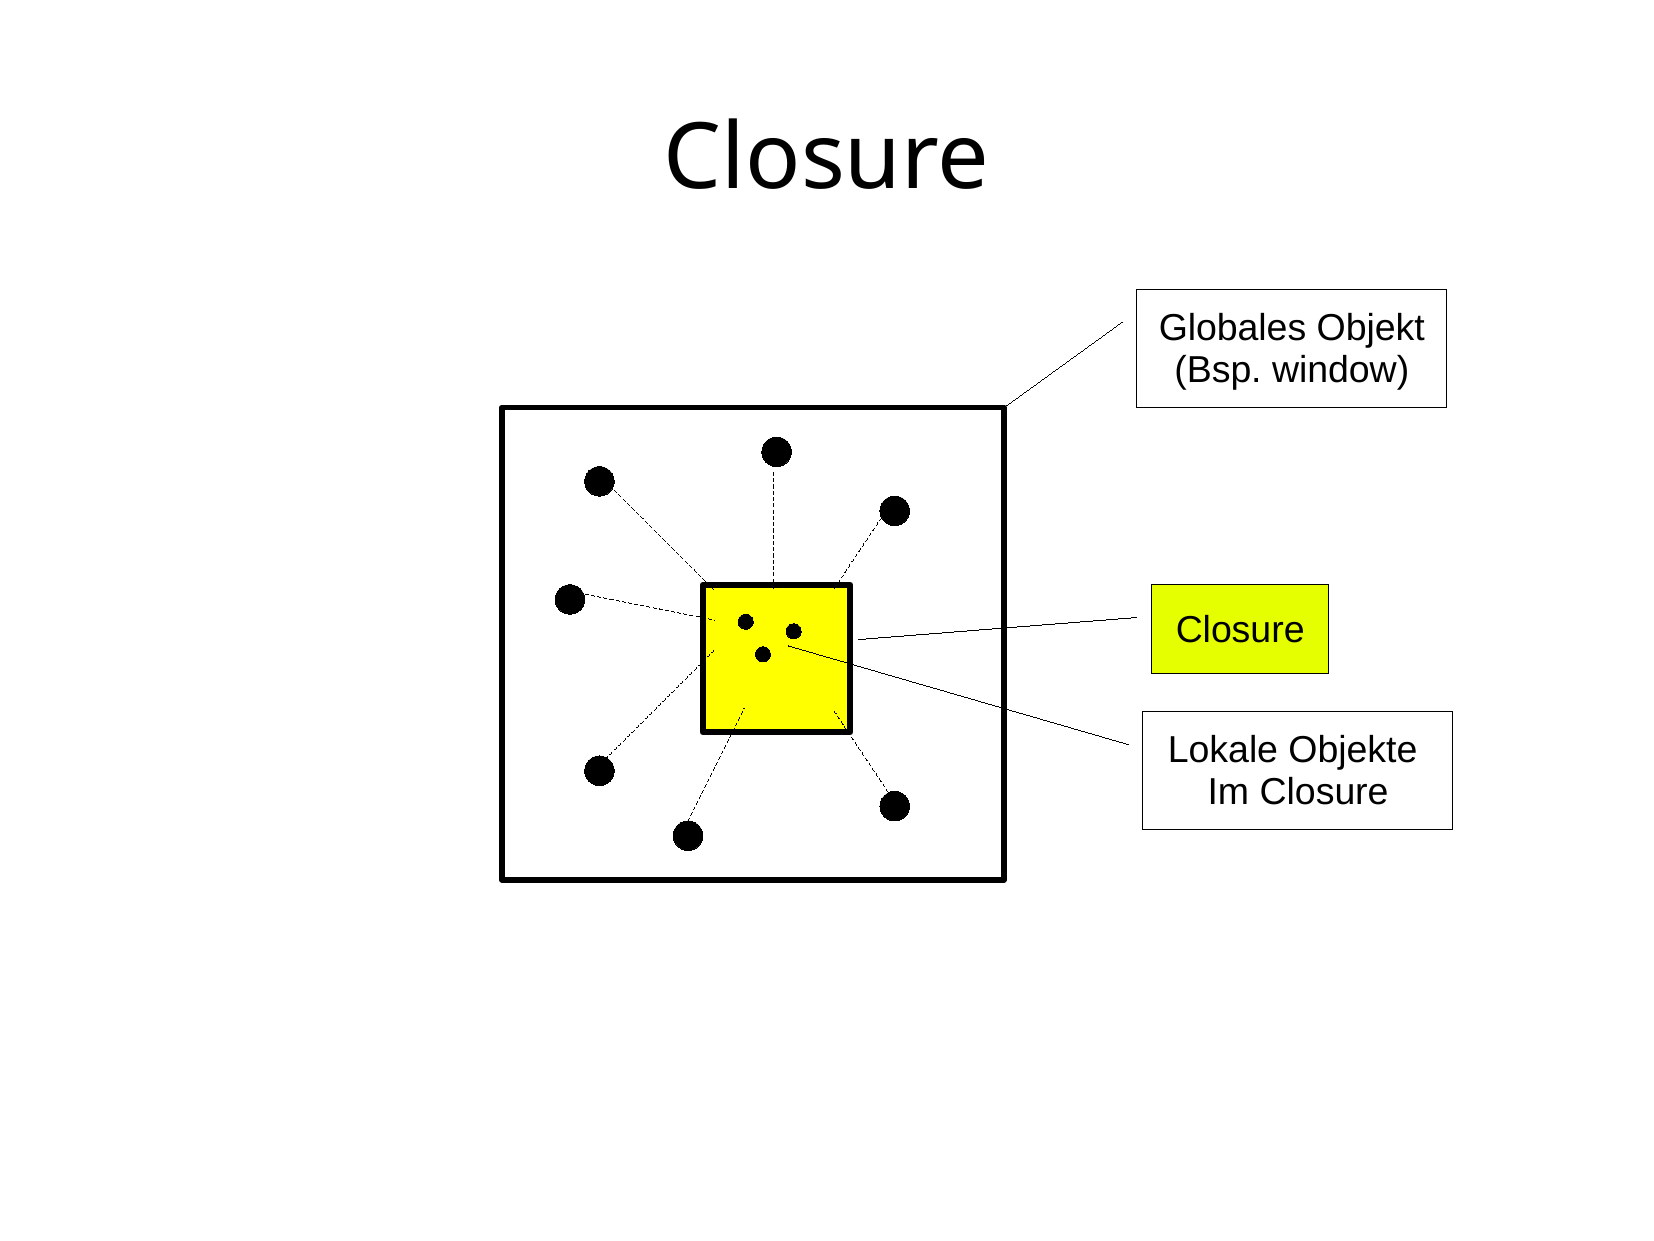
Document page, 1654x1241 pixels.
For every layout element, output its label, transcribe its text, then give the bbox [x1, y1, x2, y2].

text_box [702, 584, 851, 733]
text_box [584, 466, 615, 497]
text_box [879, 496, 910, 526]
title Closure [82, 56, 1571, 250]
text_box [673, 820, 703, 851]
text_box Globales Objekt (Bsp. window) [1137, 289, 1447, 408]
text_box Closure [1152, 585, 1329, 673]
text_box [761, 437, 792, 467]
text_box [879, 791, 910, 821]
text_box [555, 584, 585, 615]
text_box Lokale Objekte Im Closure [1143, 712, 1453, 830]
text_box [584, 755, 615, 786]
